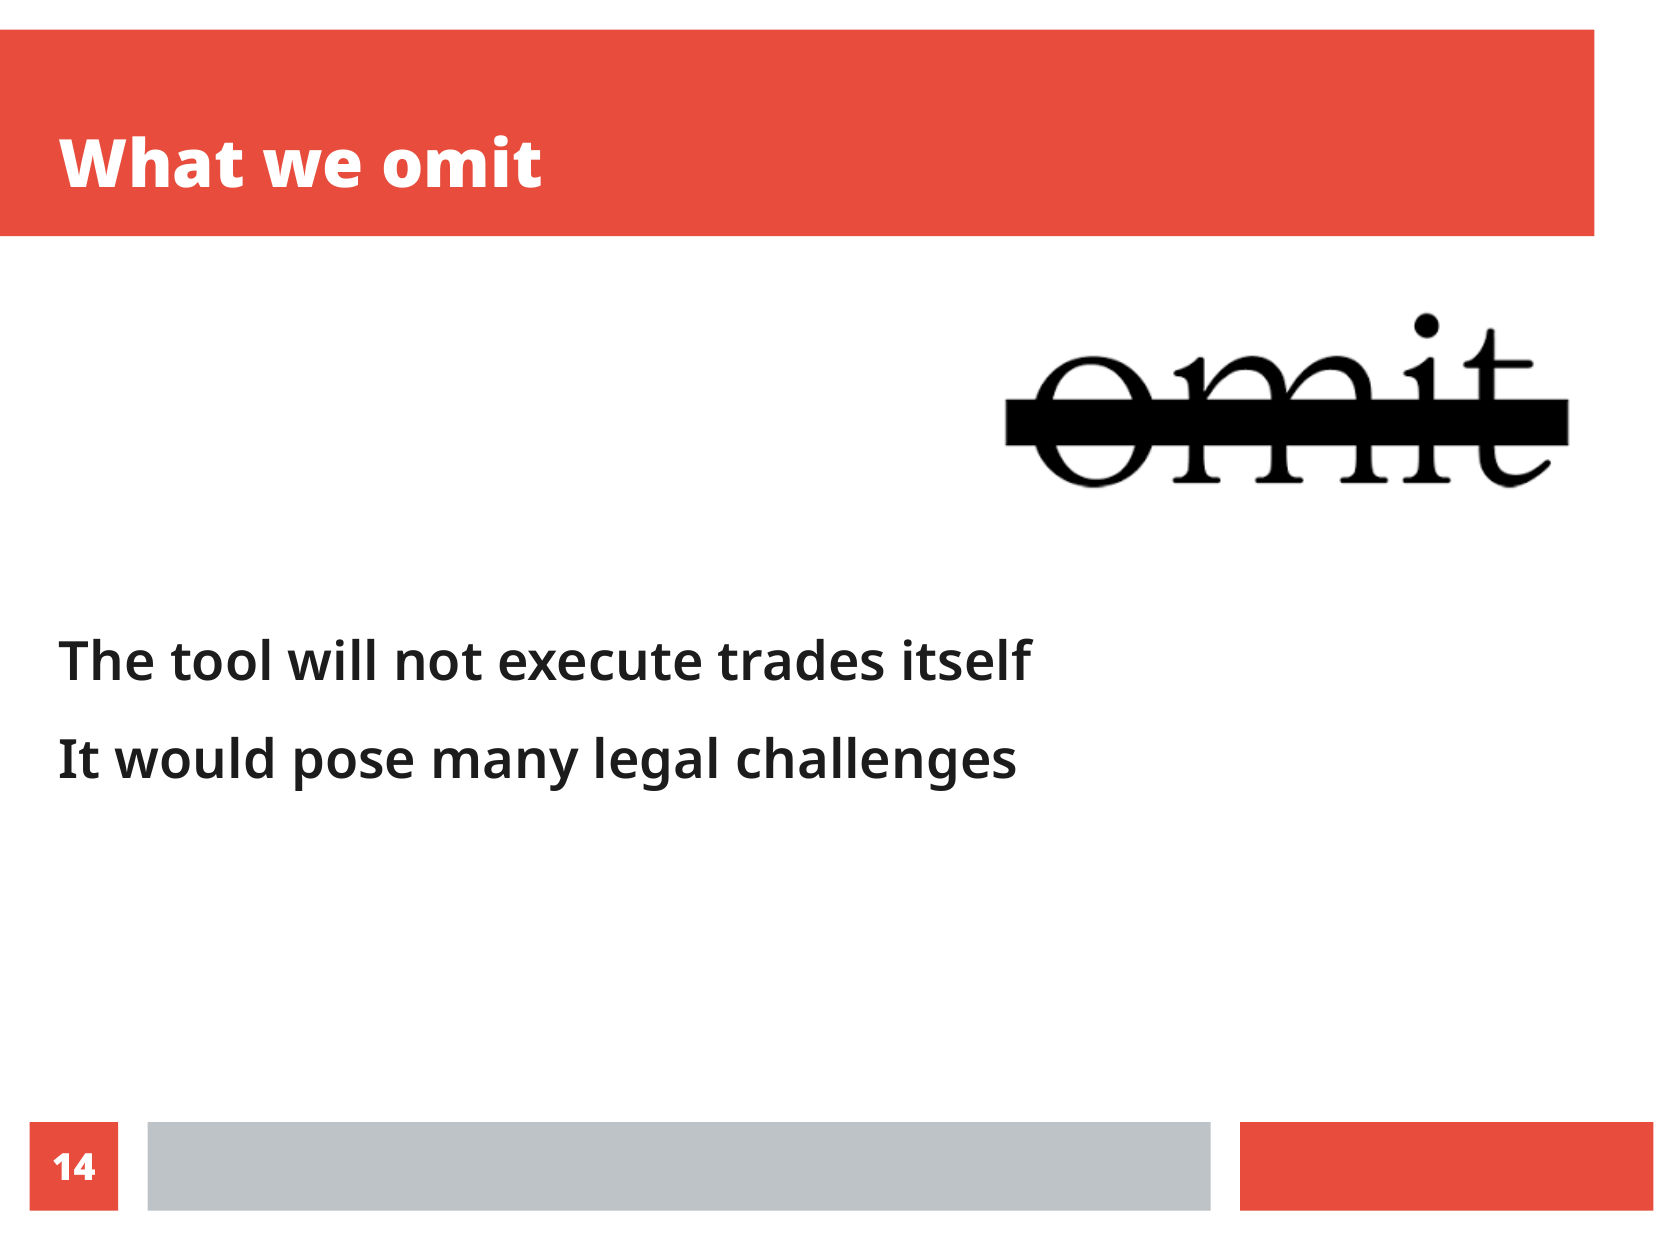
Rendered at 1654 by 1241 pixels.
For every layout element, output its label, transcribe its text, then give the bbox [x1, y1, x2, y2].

list The tool will not execute trades itself It would pose many legal challenges [59, 324, 1565, 1093]
title What we omit [59, 59, 1595, 207]
picture [1003, 295, 1573, 513]
